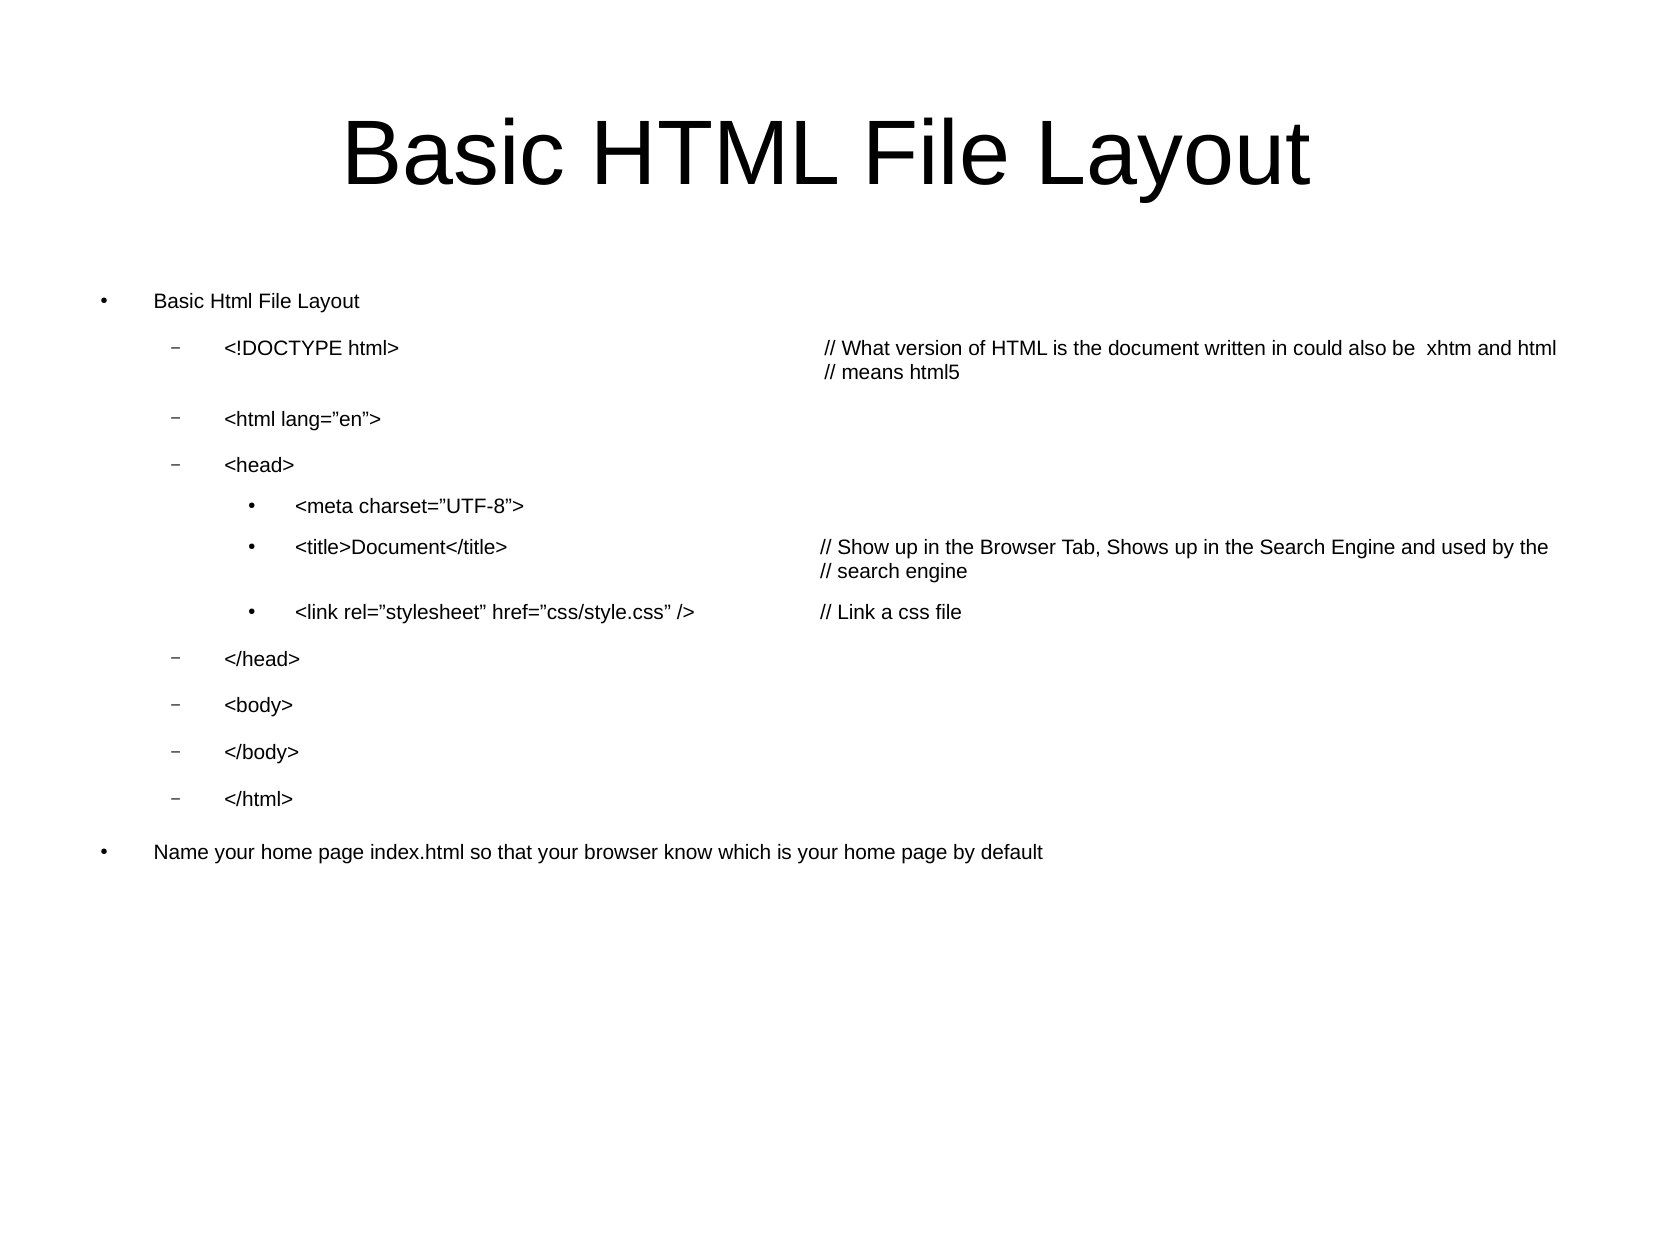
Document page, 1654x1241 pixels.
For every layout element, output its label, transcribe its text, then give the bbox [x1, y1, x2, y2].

title Basic HTML File Layout [82, 49, 1571, 257]
list Basic Html File Layout <!DOCTYPE html> // What version of HTML is the document written in could also be xhtm and html // means html5 <html lang=”en”> <head> <meta charset=”UTF-8”> <title>Document</title> // Show up in the Browser Tab, Shows up in the Search Engine and used by the // search engine <link rel=”stylesheet” href=”css/style.css” /> // Link a css file </head> <body> </body> </html> Name your home page index.html so that your browser know which is your home page by default [82, 290, 1571, 1186]
